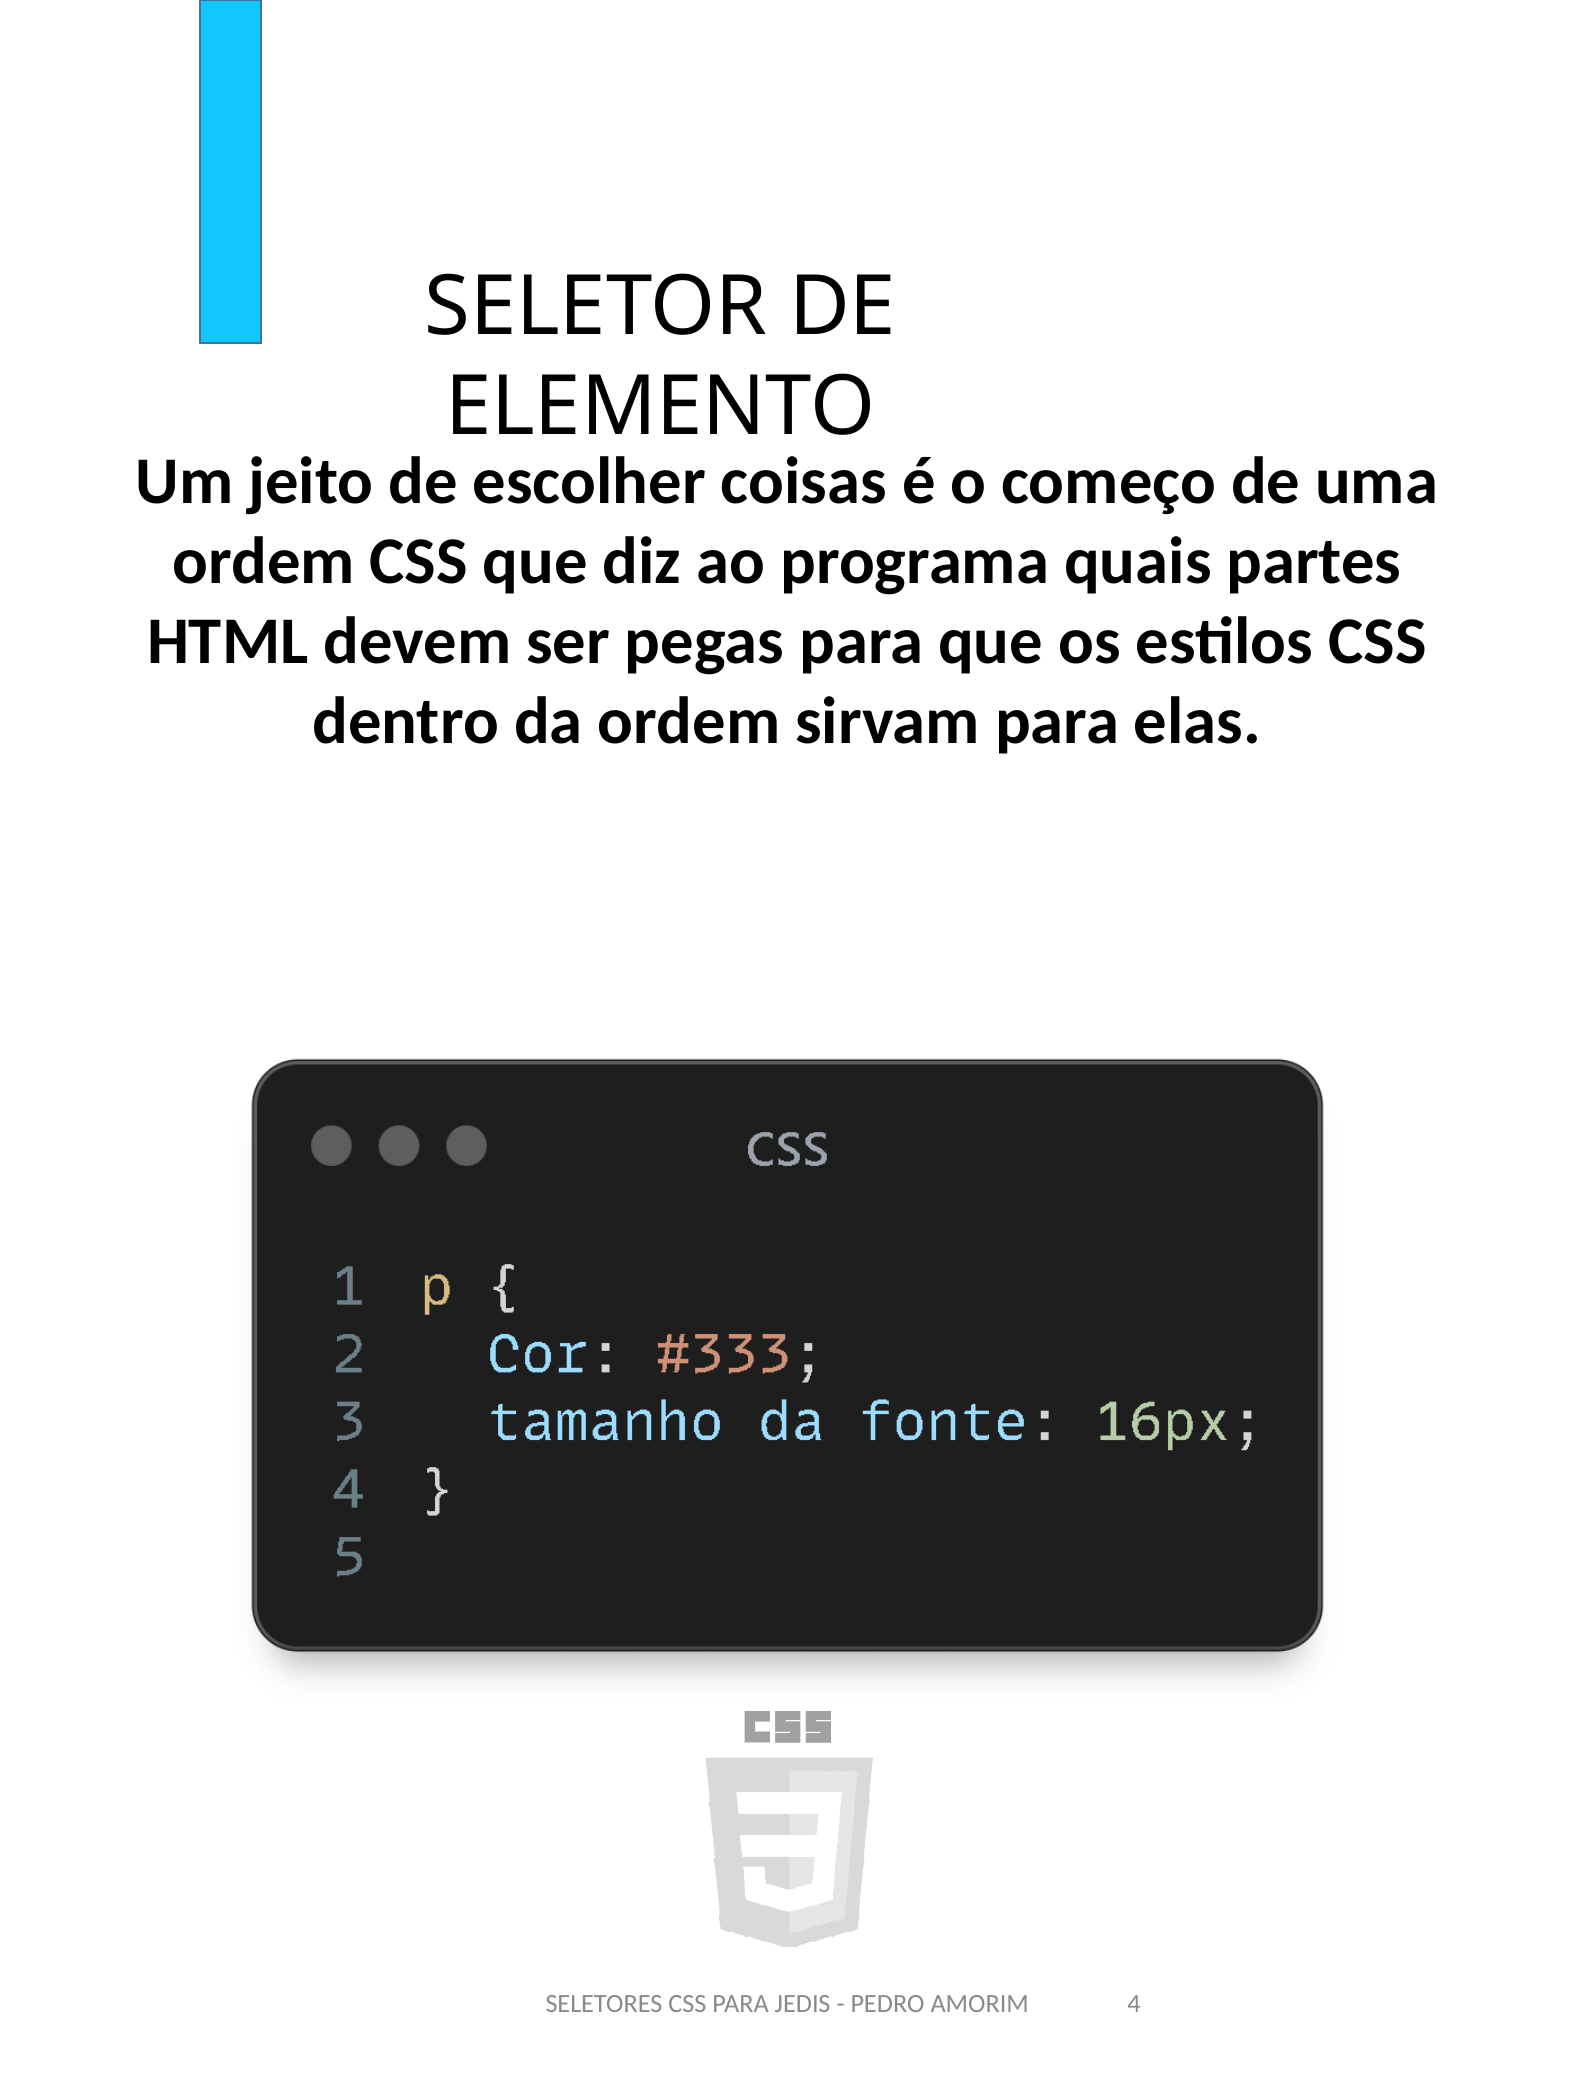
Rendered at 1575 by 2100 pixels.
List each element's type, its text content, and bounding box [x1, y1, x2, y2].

text_box SELETORES CSS PARA JEDIS - PEDRO AMORIM [521, 1946, 1054, 2059]
text_box 4 [1112, 1946, 1467, 2059]
text_box SELETOR DE ELEMENTO [409, 183, 1166, 361]
text_box Um jeito de escolher coisas é o começo de uma ordem CSS que diz ao programa quais partes HTML devem ser pegas para que os estilos CSS dentro da ordem sirvam para elas. [110, 429, 1465, 764]
text_box [200, 0, 261, 343]
picture [0, 848, 1575, 1947]
